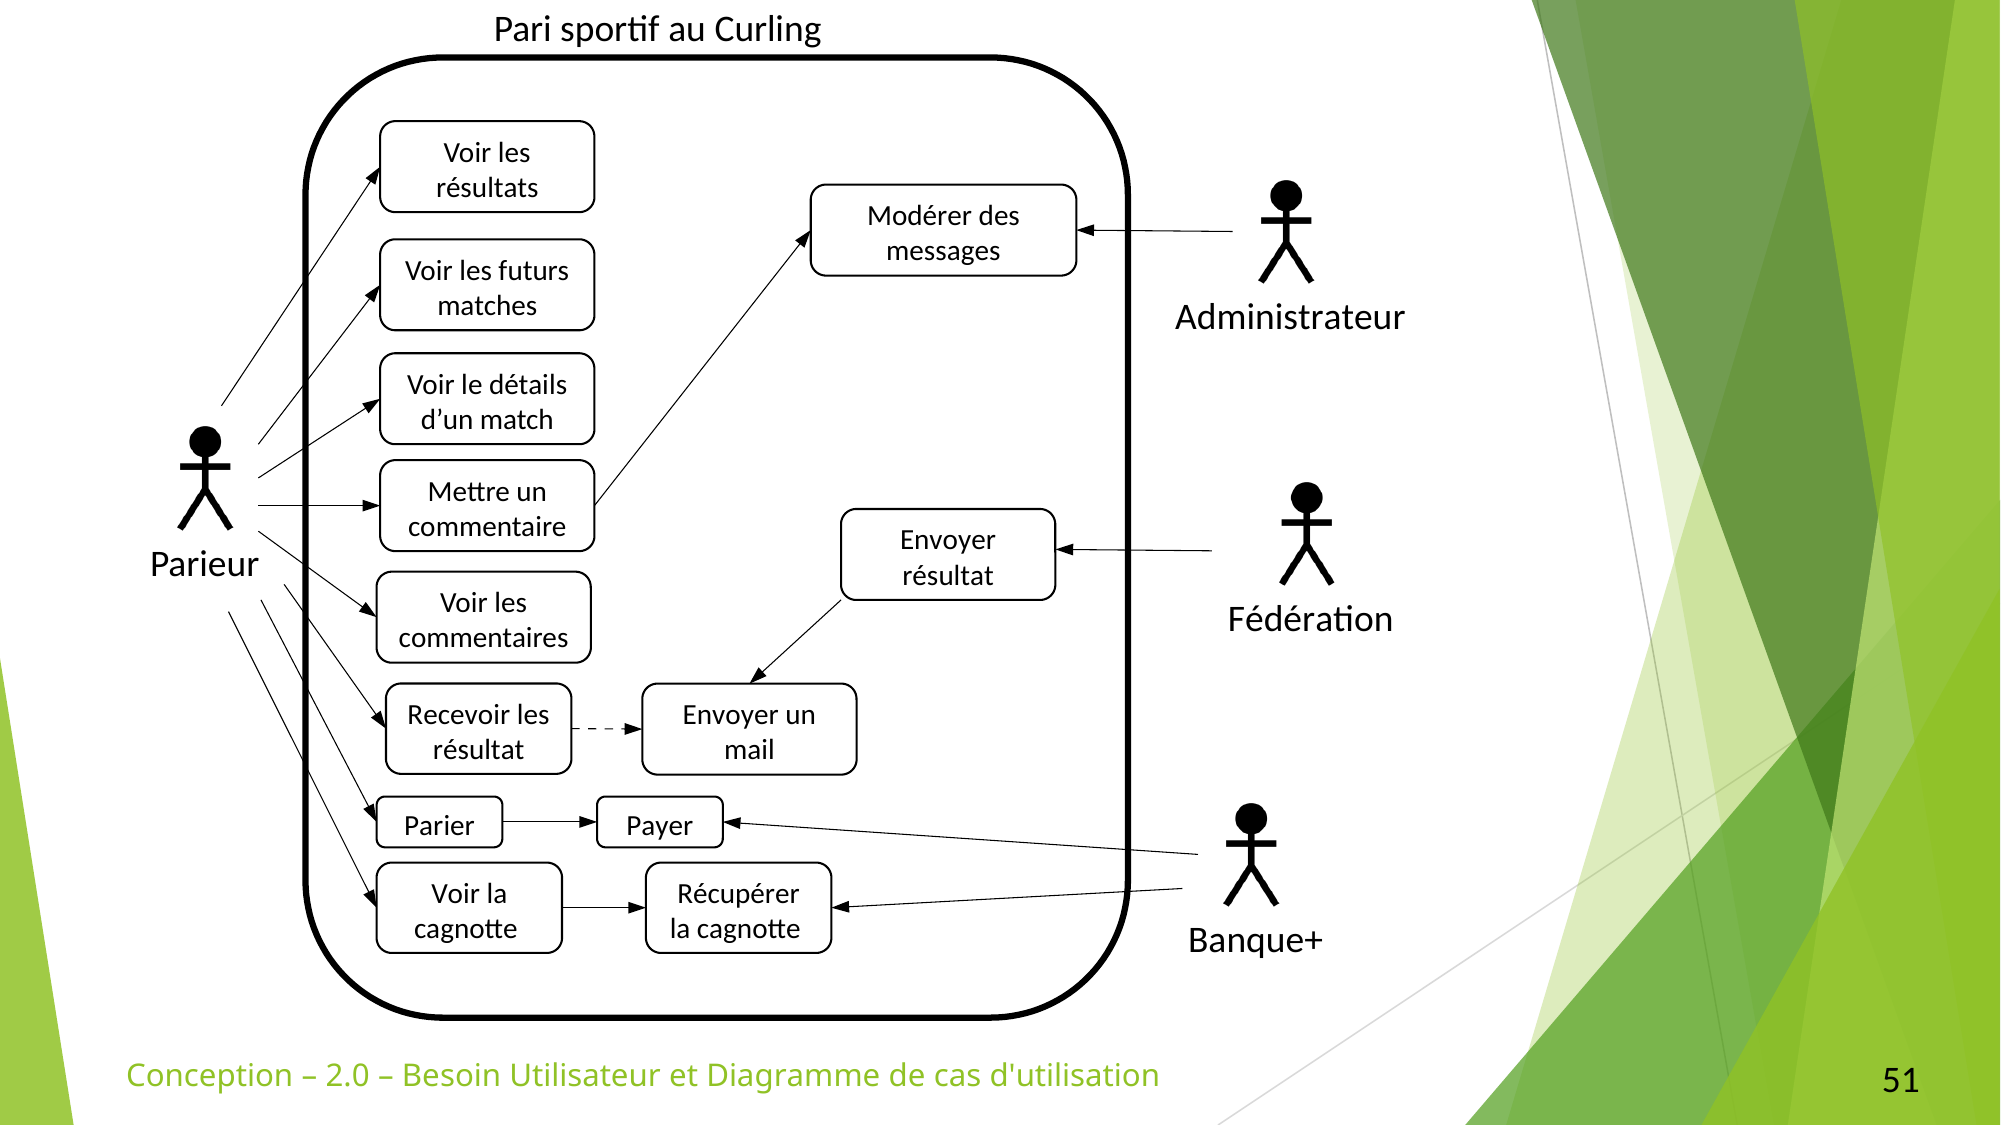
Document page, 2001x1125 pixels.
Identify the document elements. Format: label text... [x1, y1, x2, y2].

text_box Pari sportif au Curling [478, 0, 842, 58]
text_box Envoyer résultat [841, 508, 1056, 600]
text_box Modérer des messages [810, 184, 1077, 276]
text_box Voir les commentaires [376, 571, 591, 663]
picture [1197, 801, 1305, 907]
text_box Payer [597, 796, 723, 848]
picture [1253, 480, 1360, 586]
text_box Parieur [261, 531, 276, 542]
text_box Fédération [1211, 586, 1410, 648]
text_box Voir les futurs matches [380, 239, 595, 331]
text_box Voir les résultats [380, 121, 595, 213]
text_box Mettre un commentaire [380, 460, 595, 552]
text_box Administrateur [1158, 284, 1422, 346]
text_box Récupérer la cagnotte [645, 862, 832, 953]
text_box Conception – 2.0 – Besoin Utilisateur et Diagramme de cas d'utilisation [111, 1047, 1210, 1109]
text_box Parieur [135, 531, 276, 592]
text_box [305, 231, 1128, 849]
text_box Envoyer un mail [642, 683, 857, 775]
text_box Banque+ [1172, 907, 1340, 969]
text_box Voir la cagnotte [376, 862, 563, 953]
text_box Recevoir les résultat [385, 683, 572, 774]
picture [151, 424, 259, 531]
text_box Voir le détails d’un match [380, 353, 595, 445]
picture [1232, 178, 1340, 284]
text_box [305, 57, 1128, 505]
text_box Parier [376, 796, 503, 848]
text_box [305, 688, 1128, 907]
text_box [1866, 1047, 1979, 1108]
text_box [305, 768, 1128, 1018]
